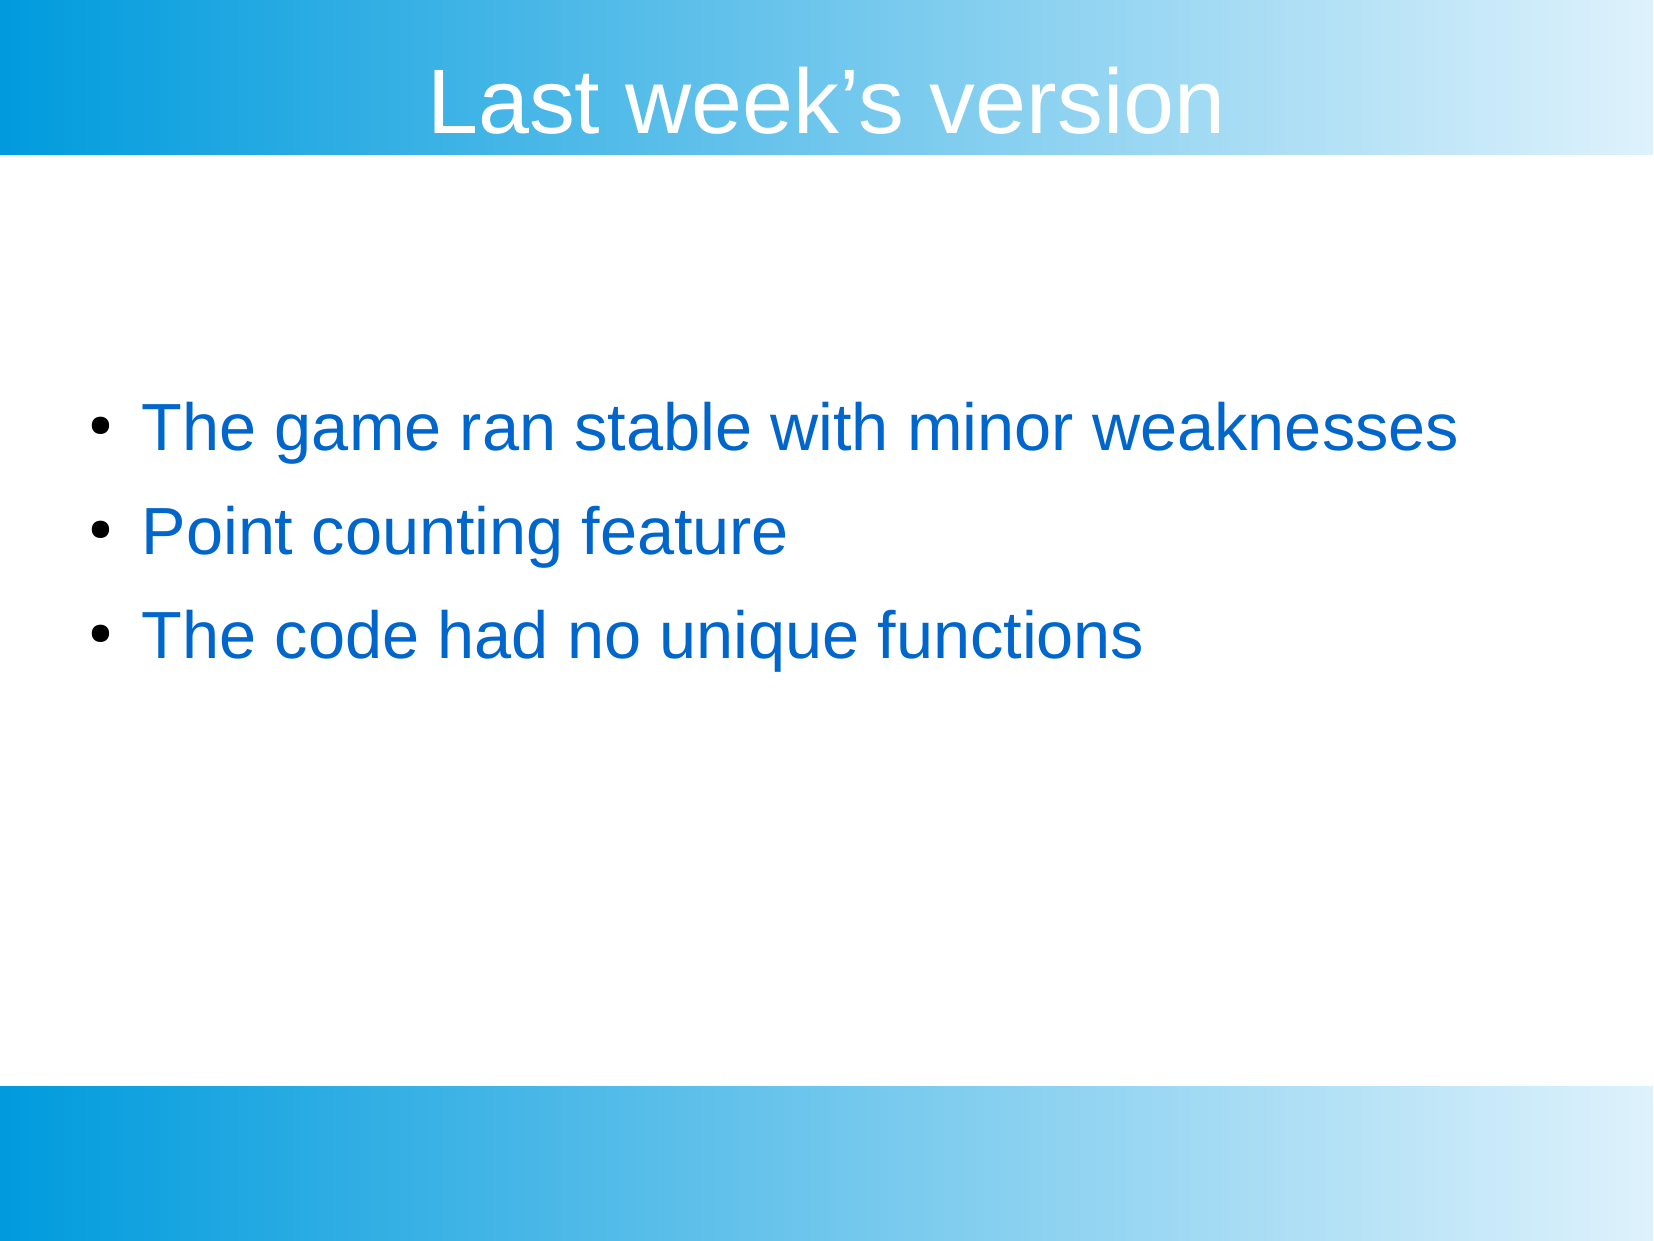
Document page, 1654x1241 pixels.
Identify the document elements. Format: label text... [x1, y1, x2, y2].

list The game ran stable with minor weaknesses Point counting feature The code had no unique functions [70, 389, 1560, 1109]
title Last week’s version [82, 49, 1571, 155]
